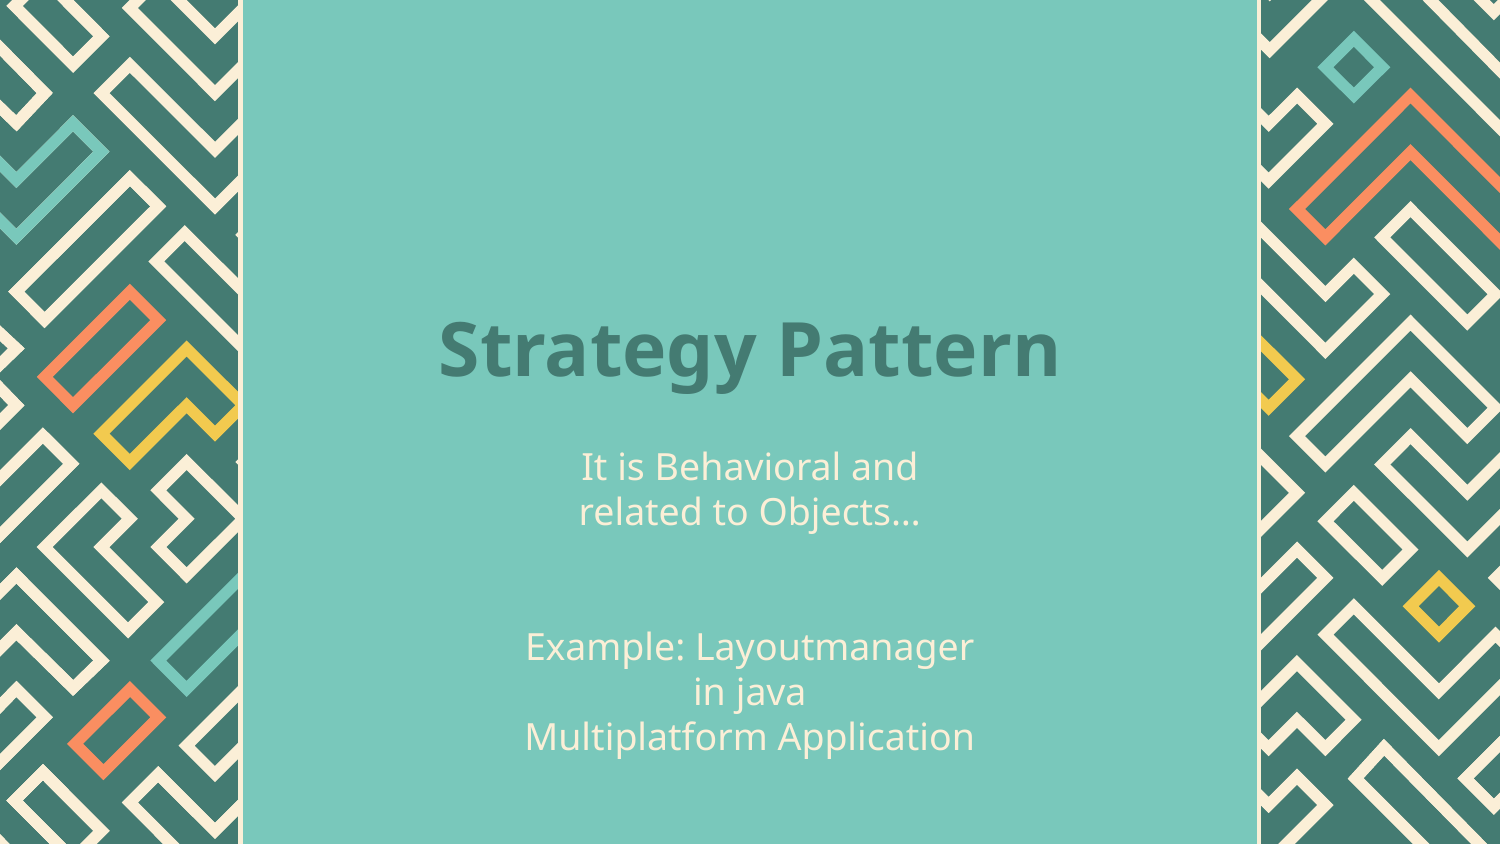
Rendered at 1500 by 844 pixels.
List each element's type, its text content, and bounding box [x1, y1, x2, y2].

subtitle It is Behavioral and related to Objects… Example: Layoutmanager in java Multiplatform Application [507, 428, 993, 788]
title Strategy Pattern [238, 277, 1262, 416]
